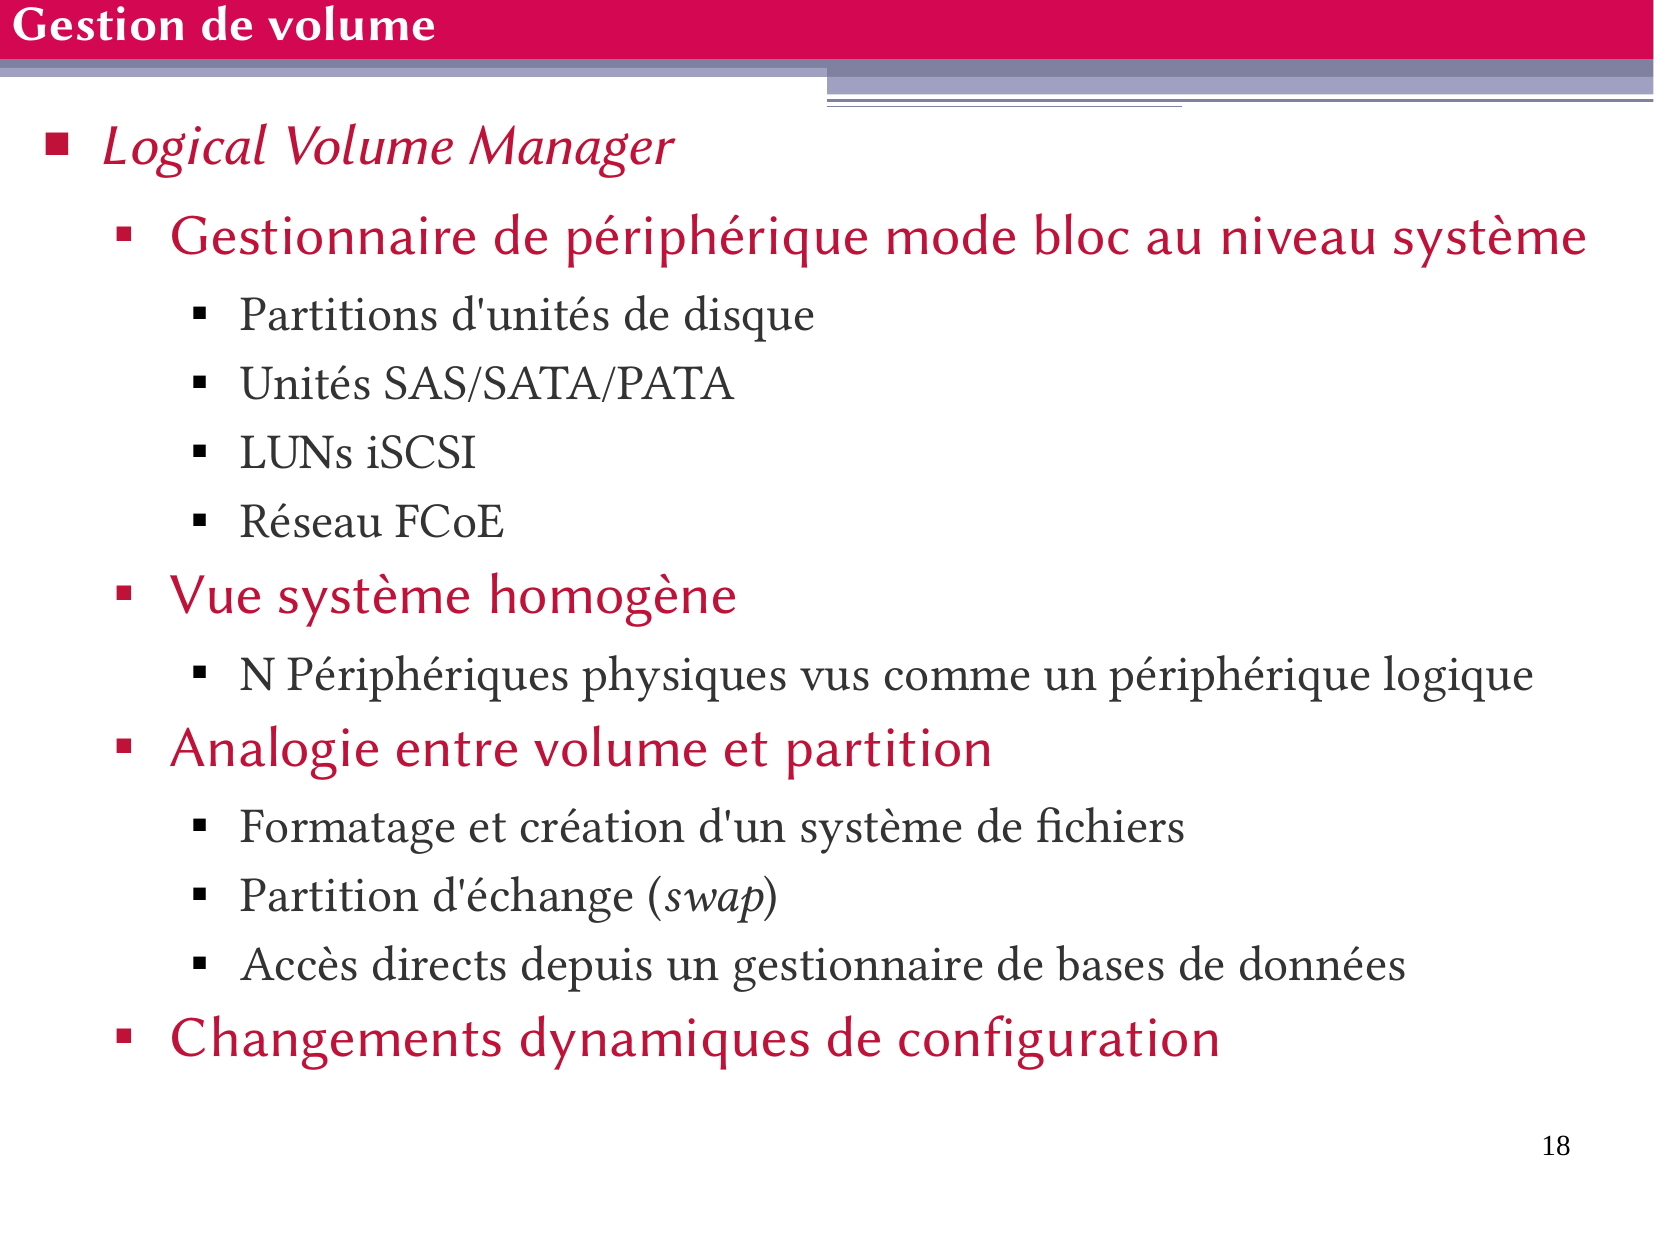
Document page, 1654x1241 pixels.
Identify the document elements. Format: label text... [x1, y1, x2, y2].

list Logical Volume Manager Gestionnaire de périphérique mode bloc au niveau système Partitions d'unités de disque Unités SAS/SATA/PATA LUNs iSCSI Réseau FCoE Vue système homogène N Périphériques physiques vus comme un périphérique logique Analogie entre volume et partition Formatage et création d'un système de fichiers Partition d'échange (swap) Accès directs depuis un gestionnaire de bases de données Changements dynamiques de configuration [27, 112, 1595, 1182]
text_box [0, 0, 1654, 136]
list Gestion de volume [11, 0, 1270, 54]
